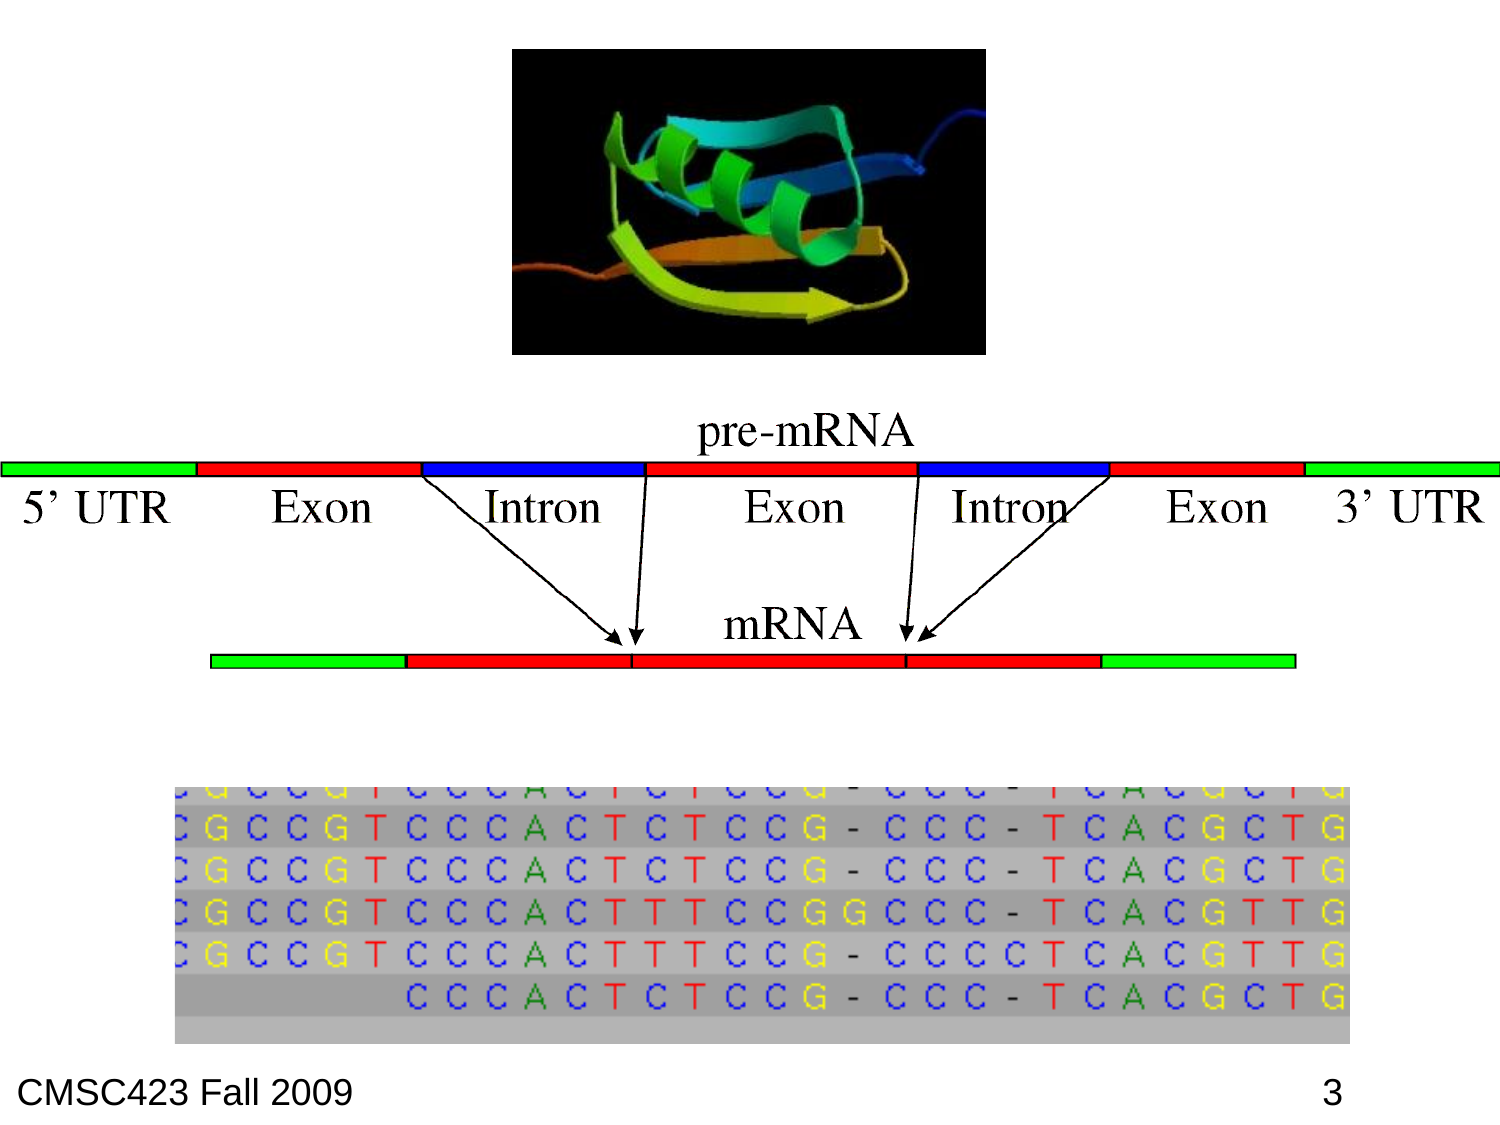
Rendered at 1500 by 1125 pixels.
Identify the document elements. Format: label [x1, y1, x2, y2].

picture [174, 787, 1351, 1044]
picture [0, 412, 1500, 669]
picture [512, 49, 986, 355]
